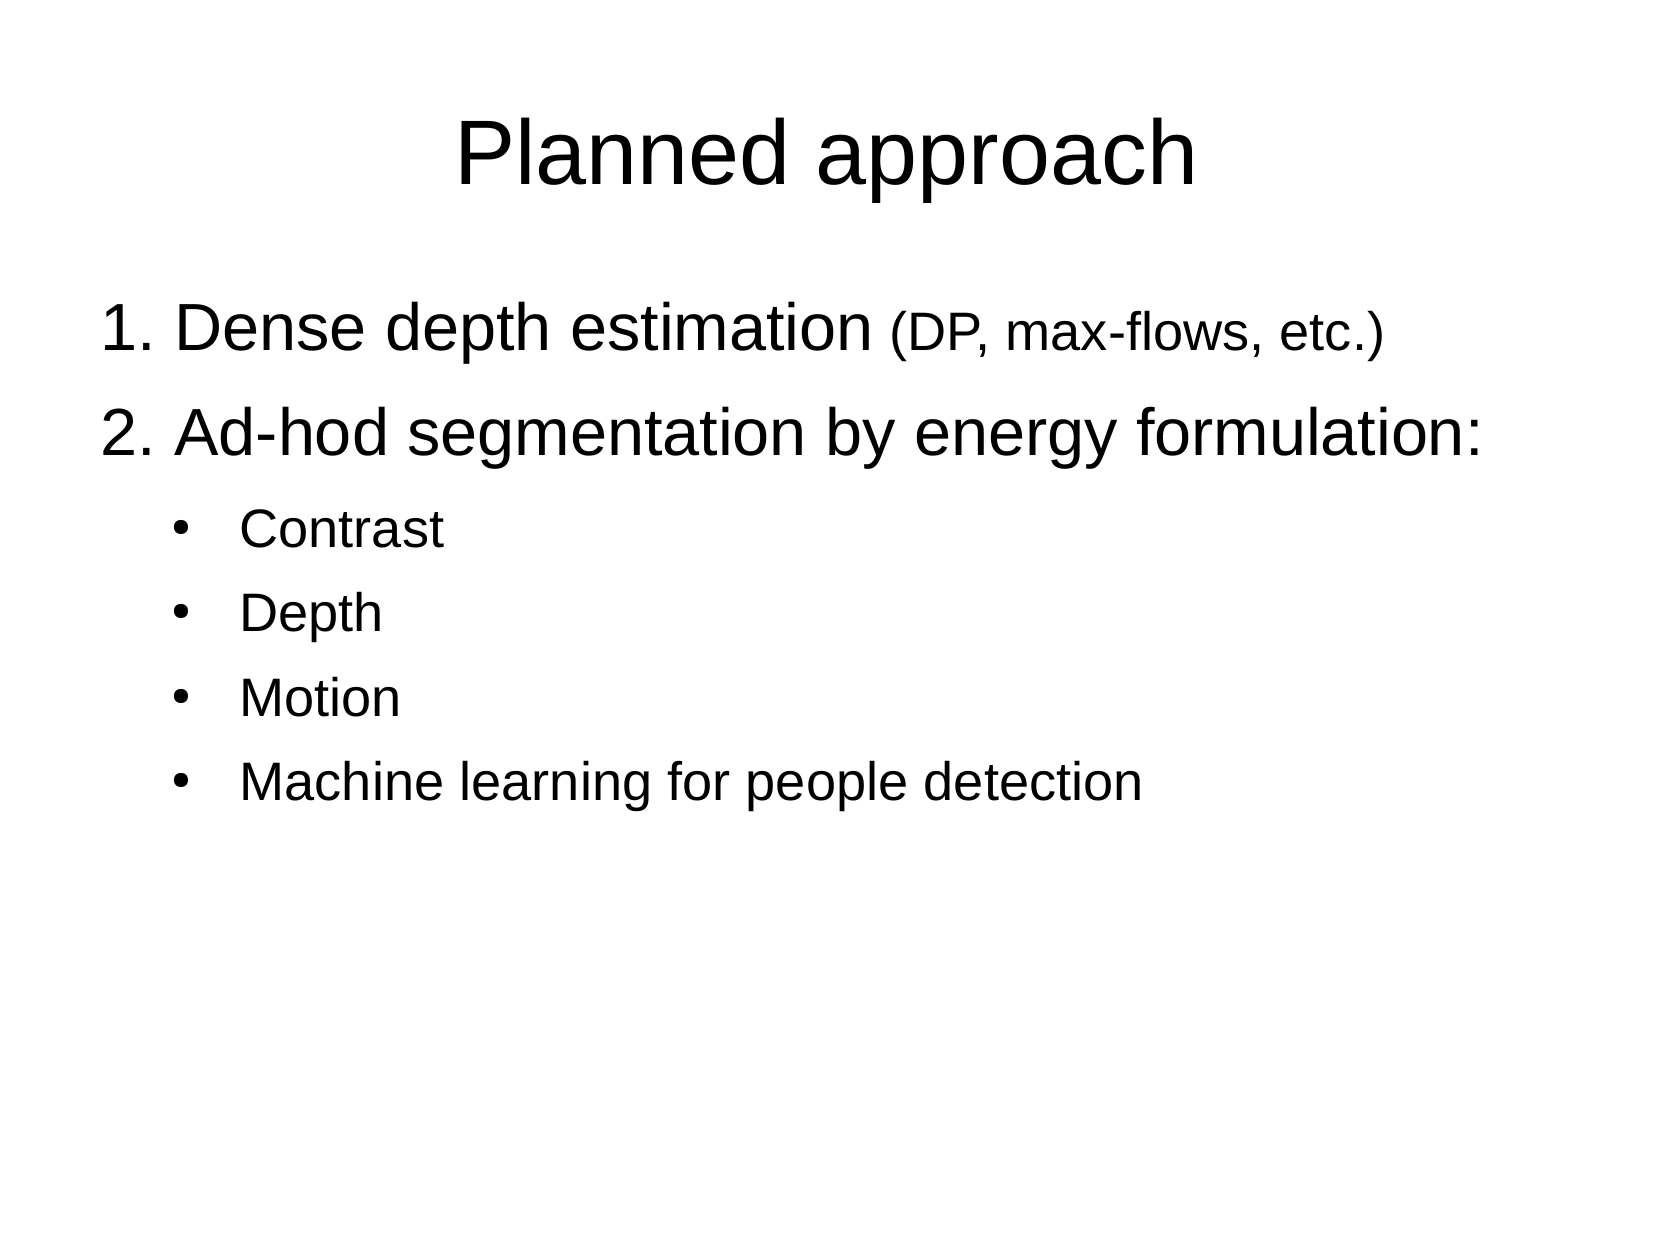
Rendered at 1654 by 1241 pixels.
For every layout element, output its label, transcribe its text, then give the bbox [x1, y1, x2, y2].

title Planned approach [82, 49, 1571, 257]
list Dense depth estimation (DP, max-flows, etc.) Ad-hod segmentation by energy formulation: Contrast Depth Motion Machine learning for people detection [82, 290, 1538, 1010]
